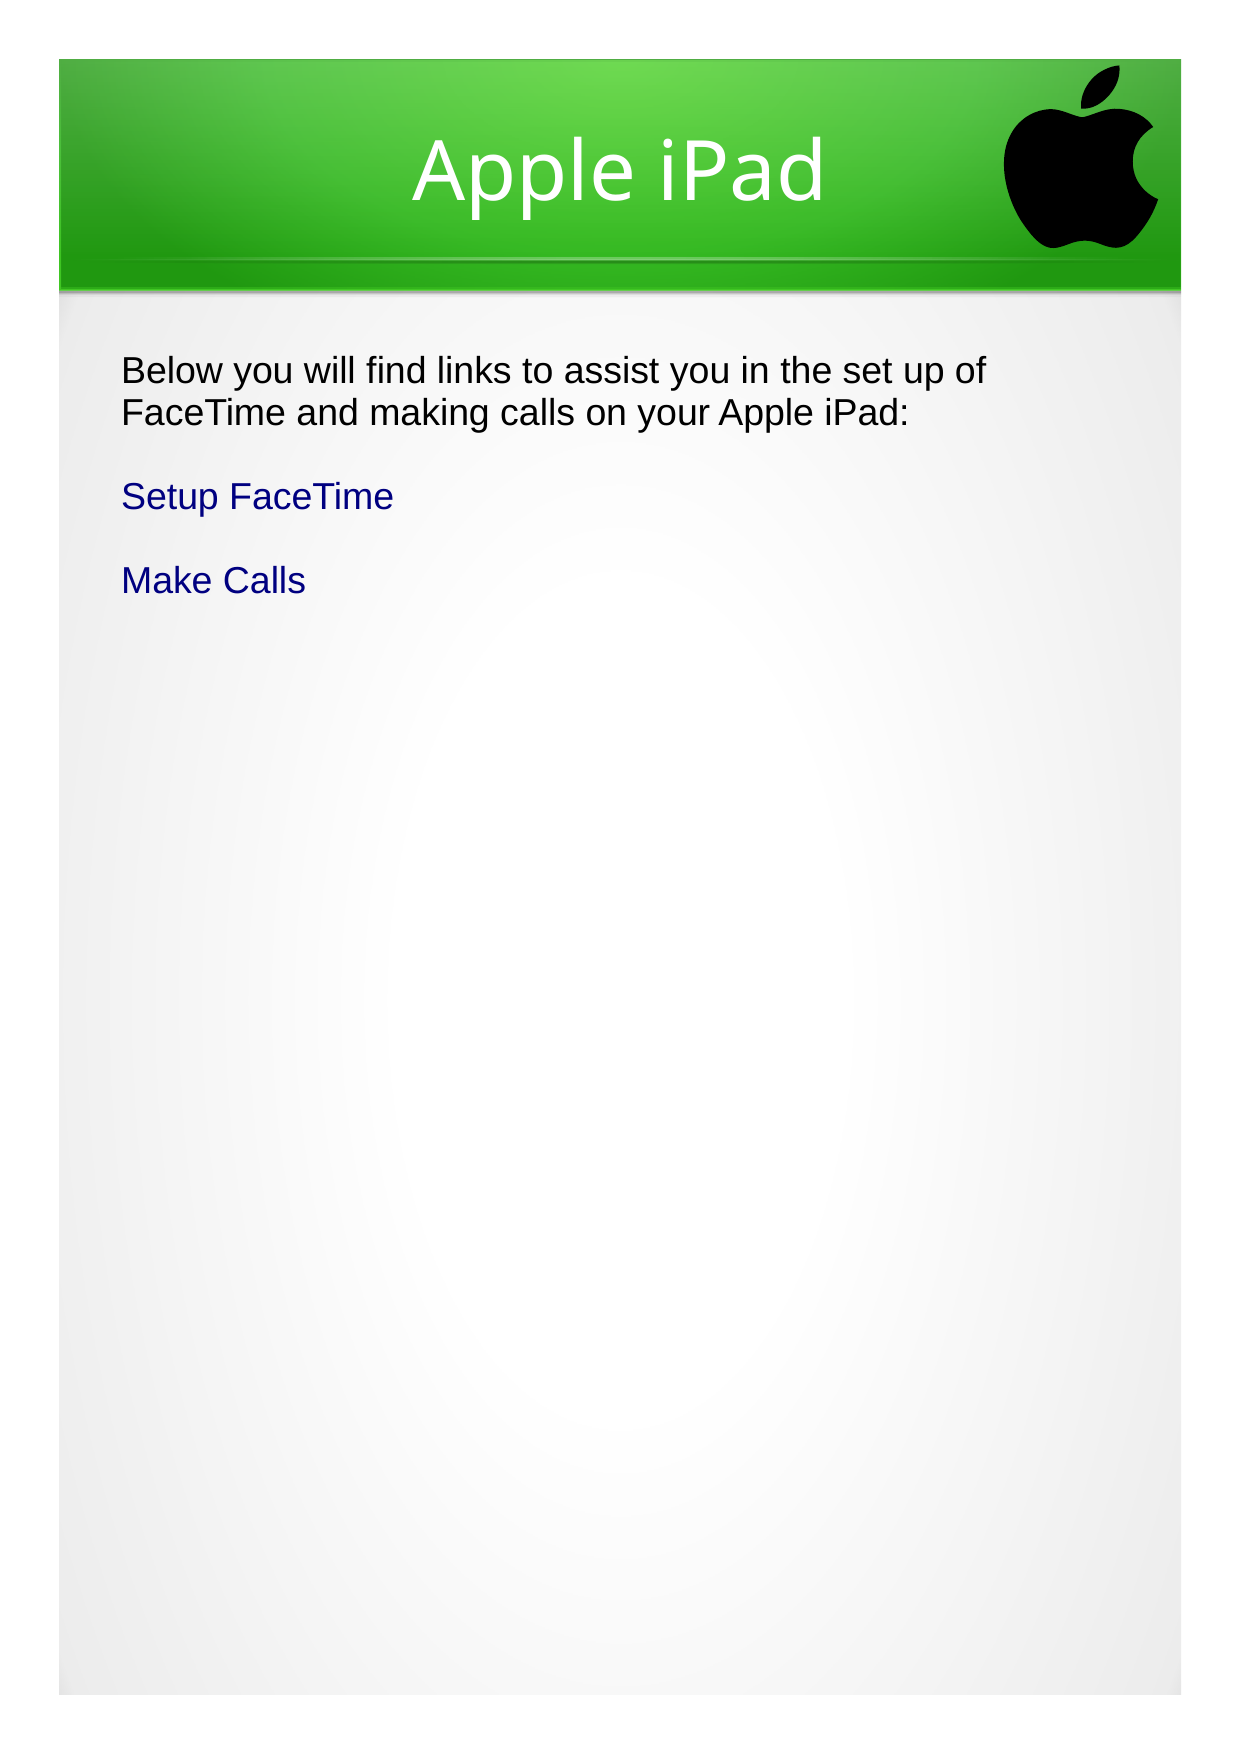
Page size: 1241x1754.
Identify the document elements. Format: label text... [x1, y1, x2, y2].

text_box Below you will find links to assist you in the set up of FaceTime and making calls on your Apple iPad: Setup FaceTime Make Calls [106, 342, 1134, 1072]
title Apple iPad [115, 74, 1125, 262]
picture [59, 59, 1182, 1695]
